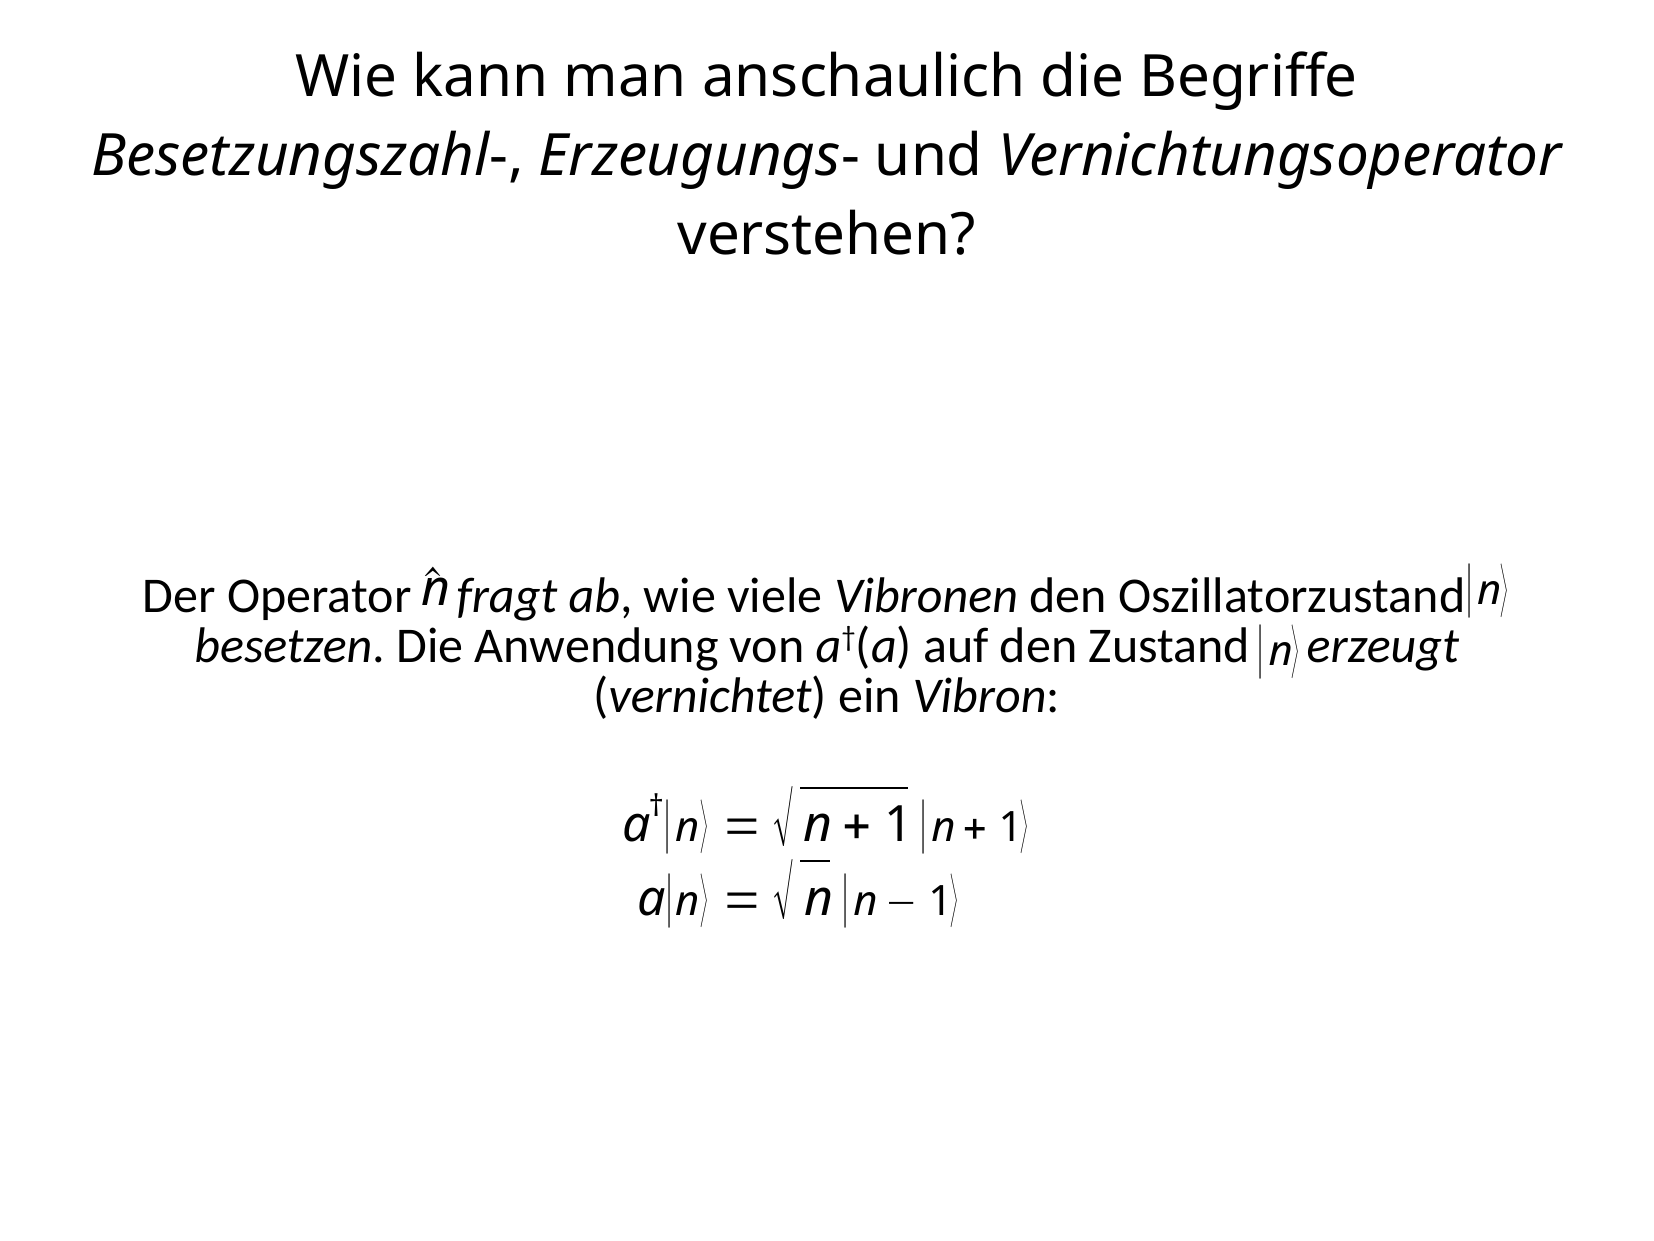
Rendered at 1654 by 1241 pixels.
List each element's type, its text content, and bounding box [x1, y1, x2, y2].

subtitle Der Operator fragt ab, wie viele Vibronen den Oszillatorzustand besetzen. Die Anwendung von a†(a) auf den Zustand erzeugt (vernichtet) ein Vibron: [82, 290, 1571, 1010]
chart [1458, 562, 1518, 619]
title Wie kann man anschaulich die Begriffe Besetzungszahl-, Erzeugungs- und Vernichtungsoperator verstehen? [82, 49, 1571, 257]
chart [615, 783, 1038, 929]
chart [1249, 623, 1310, 680]
chart [413, 558, 453, 620]
